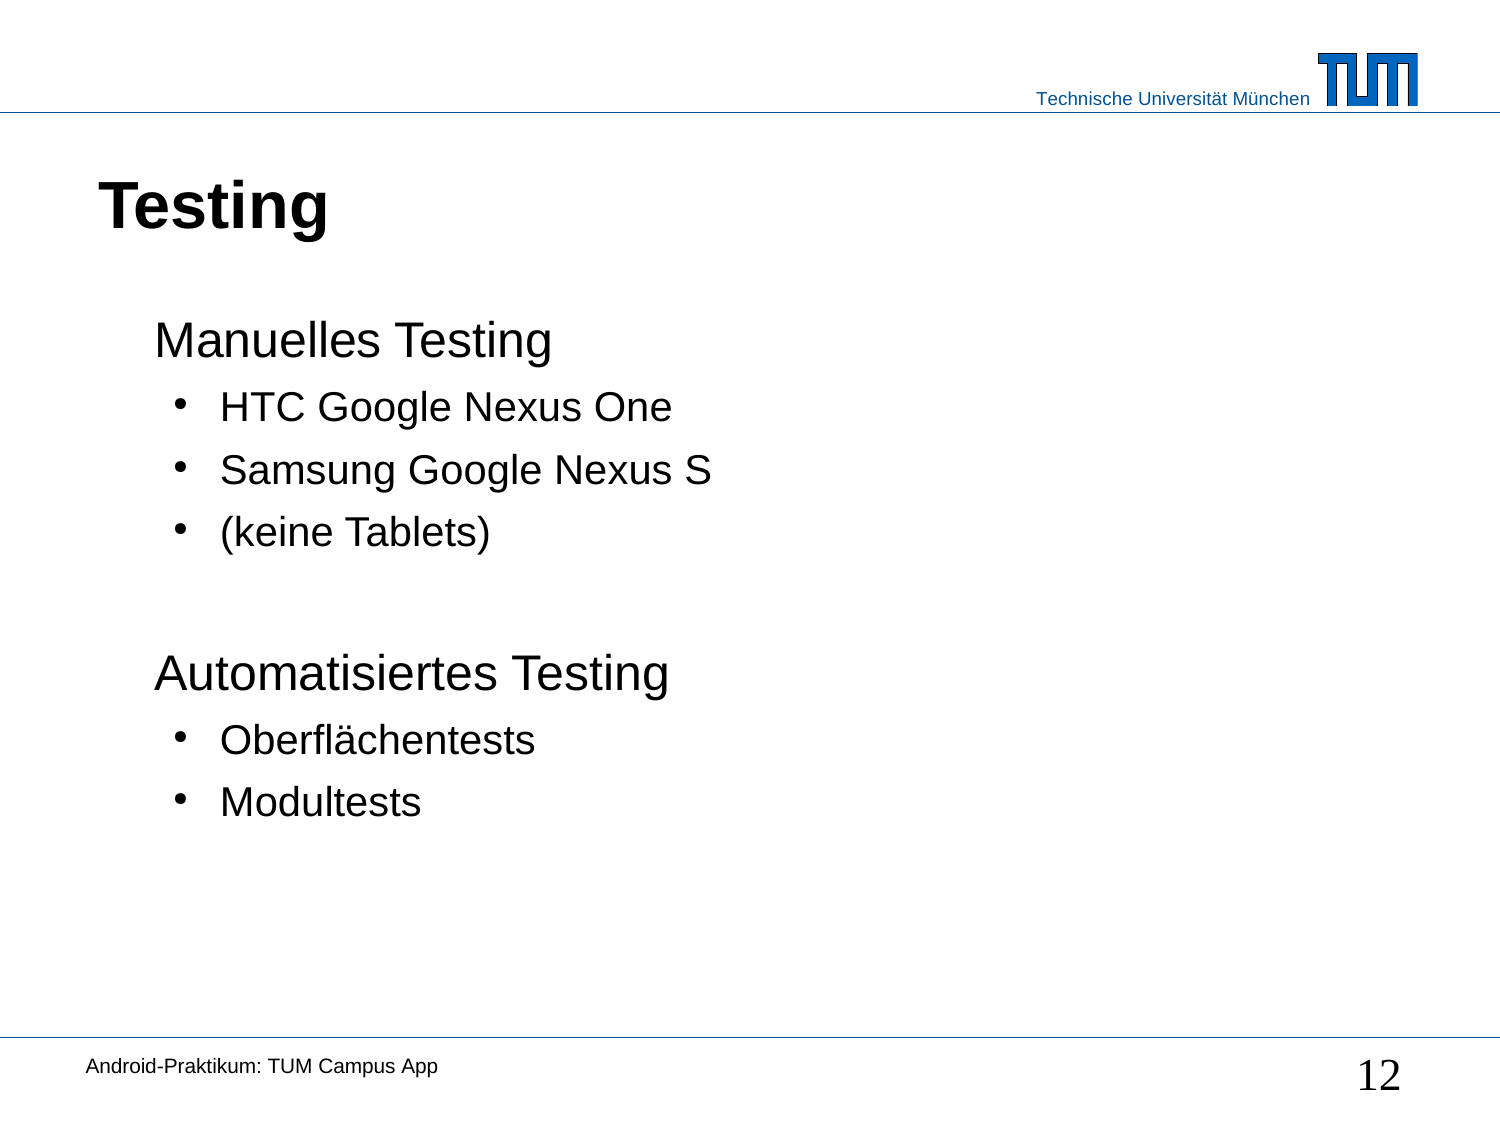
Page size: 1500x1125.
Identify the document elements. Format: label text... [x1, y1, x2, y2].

list Manuelles Testing HTC Google Nexus One Samsung Google Nexus S (keine Tablets) Automatisiertes Testing Oberflächentests Modultests [83, 299, 1417, 1013]
title Testing [83, 149, 1417, 250]
